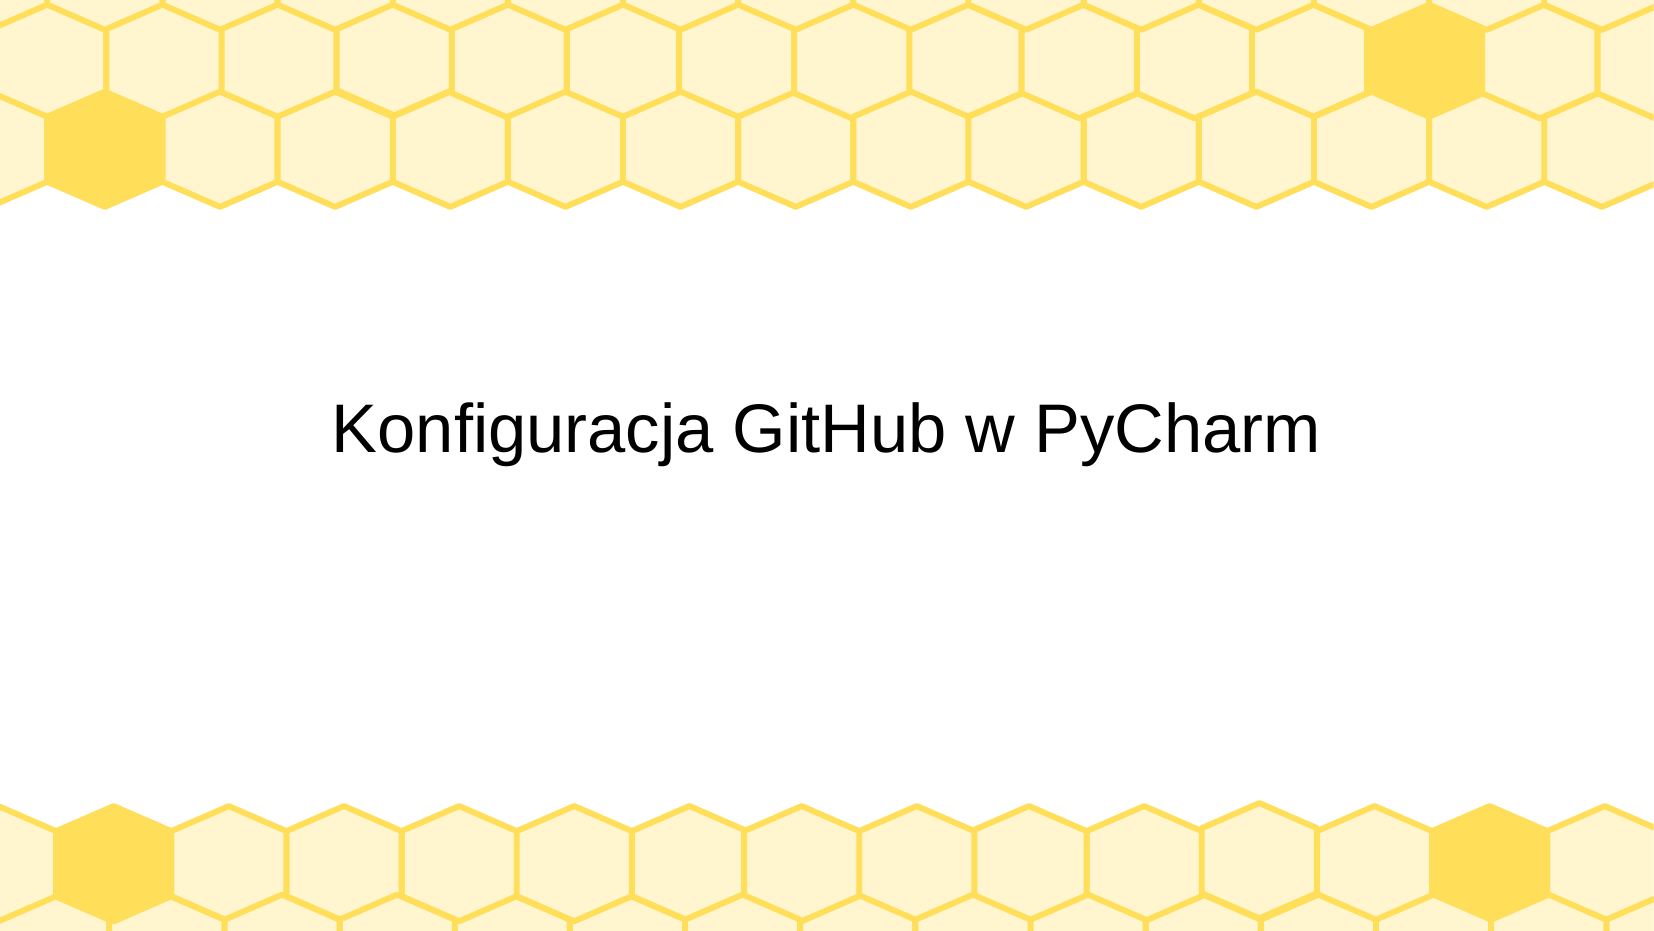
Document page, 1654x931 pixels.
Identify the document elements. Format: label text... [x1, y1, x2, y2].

title Konfiguracja GitHub w PyCharm [88, 324, 1565, 532]
